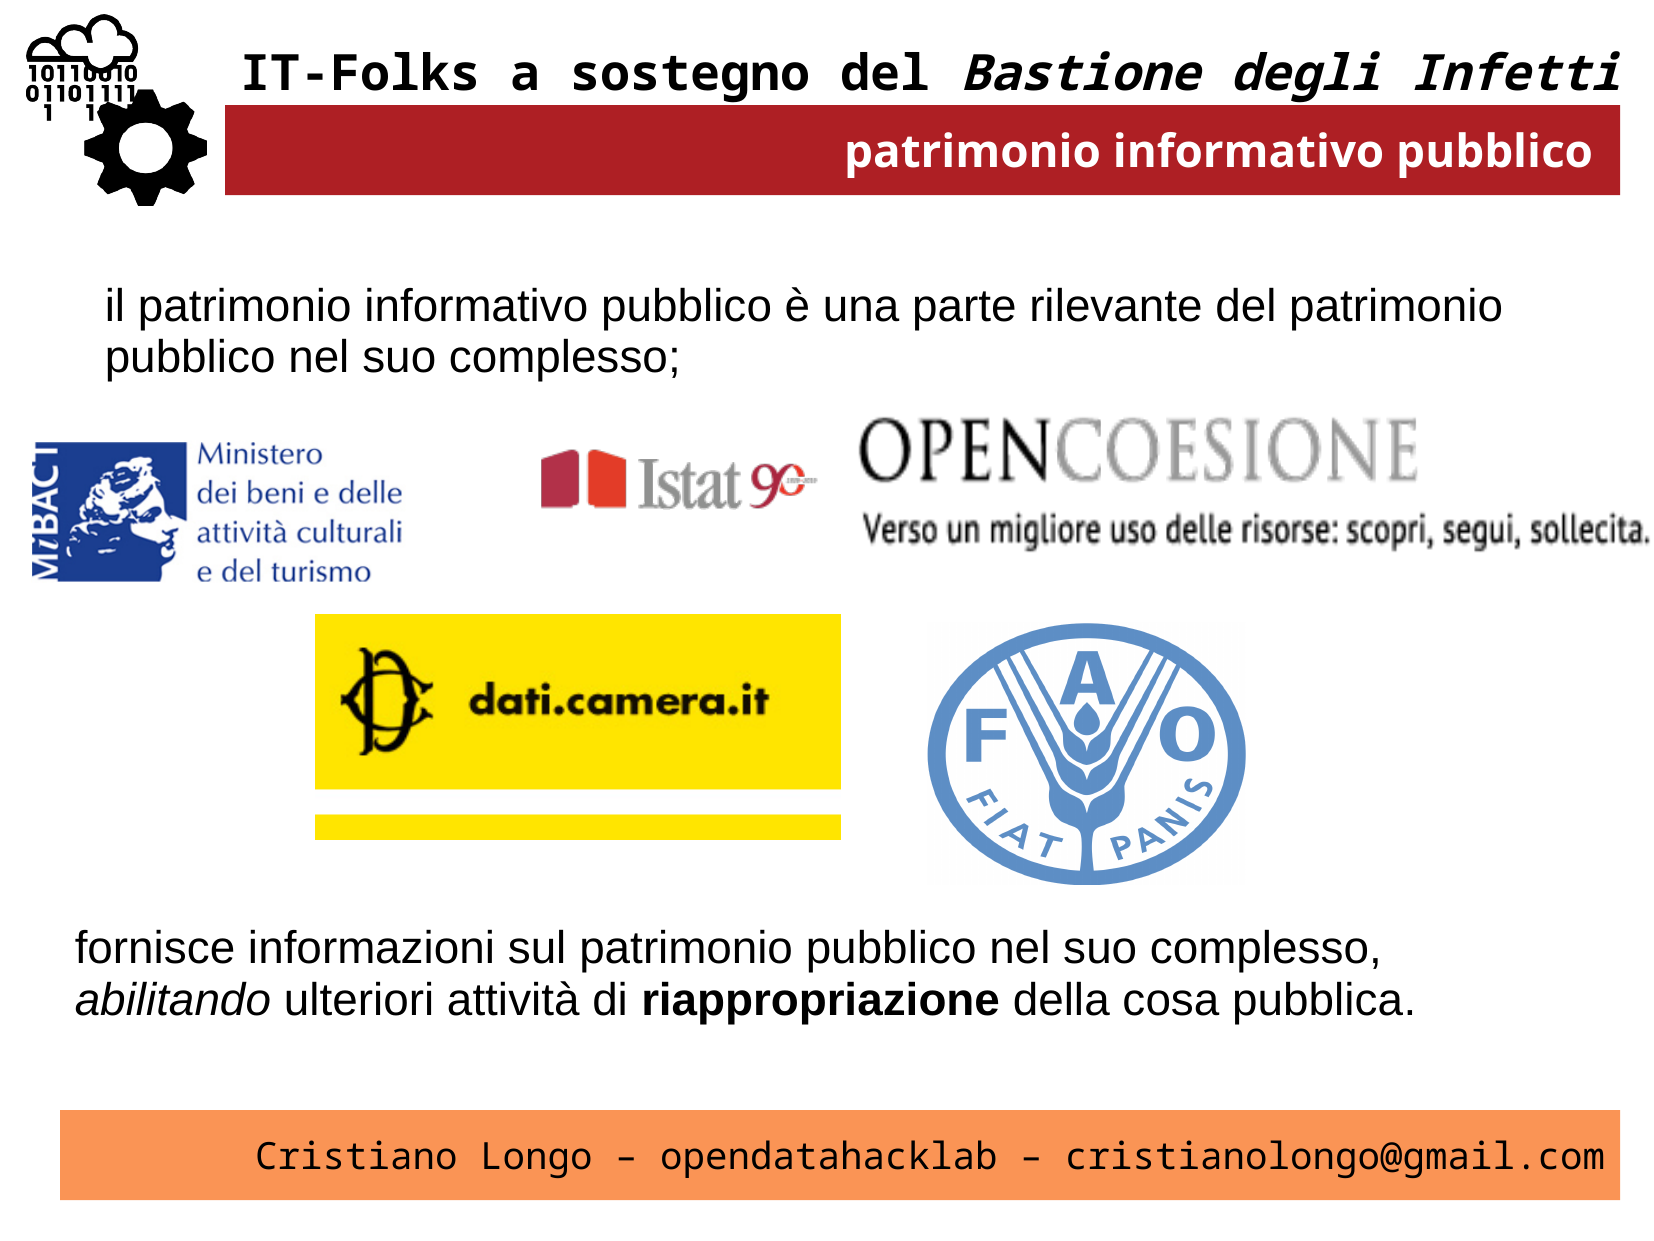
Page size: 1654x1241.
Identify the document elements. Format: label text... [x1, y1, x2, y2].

picture [857, 412, 1653, 556]
picture [315, 614, 841, 841]
text_box IT-Folks a sostegno del Bastione degli Infetti [206, 30, 1636, 212]
text_box il patrimonio informativo pubblico è una parte rilevante del patrimonio pubblico nel suo complesso; [90, 272, 1621, 391]
text_box fornisce informazioni sul patrimonio pubblico nel suo complesso, abilitando ulteriori attività di riappropriazione della cosa pubblica. [60, 915, 1591, 1033]
text_box patrimonio informativo pubblico [225, 105, 1621, 196]
picture [540, 447, 819, 511]
picture [31, 440, 406, 586]
picture [927, 622, 1246, 886]
text_box Cristiano Longo – opendatahacklab – cristianolongo@gmail.com [60, 1110, 1621, 1201]
picture [26, 14, 207, 206]
